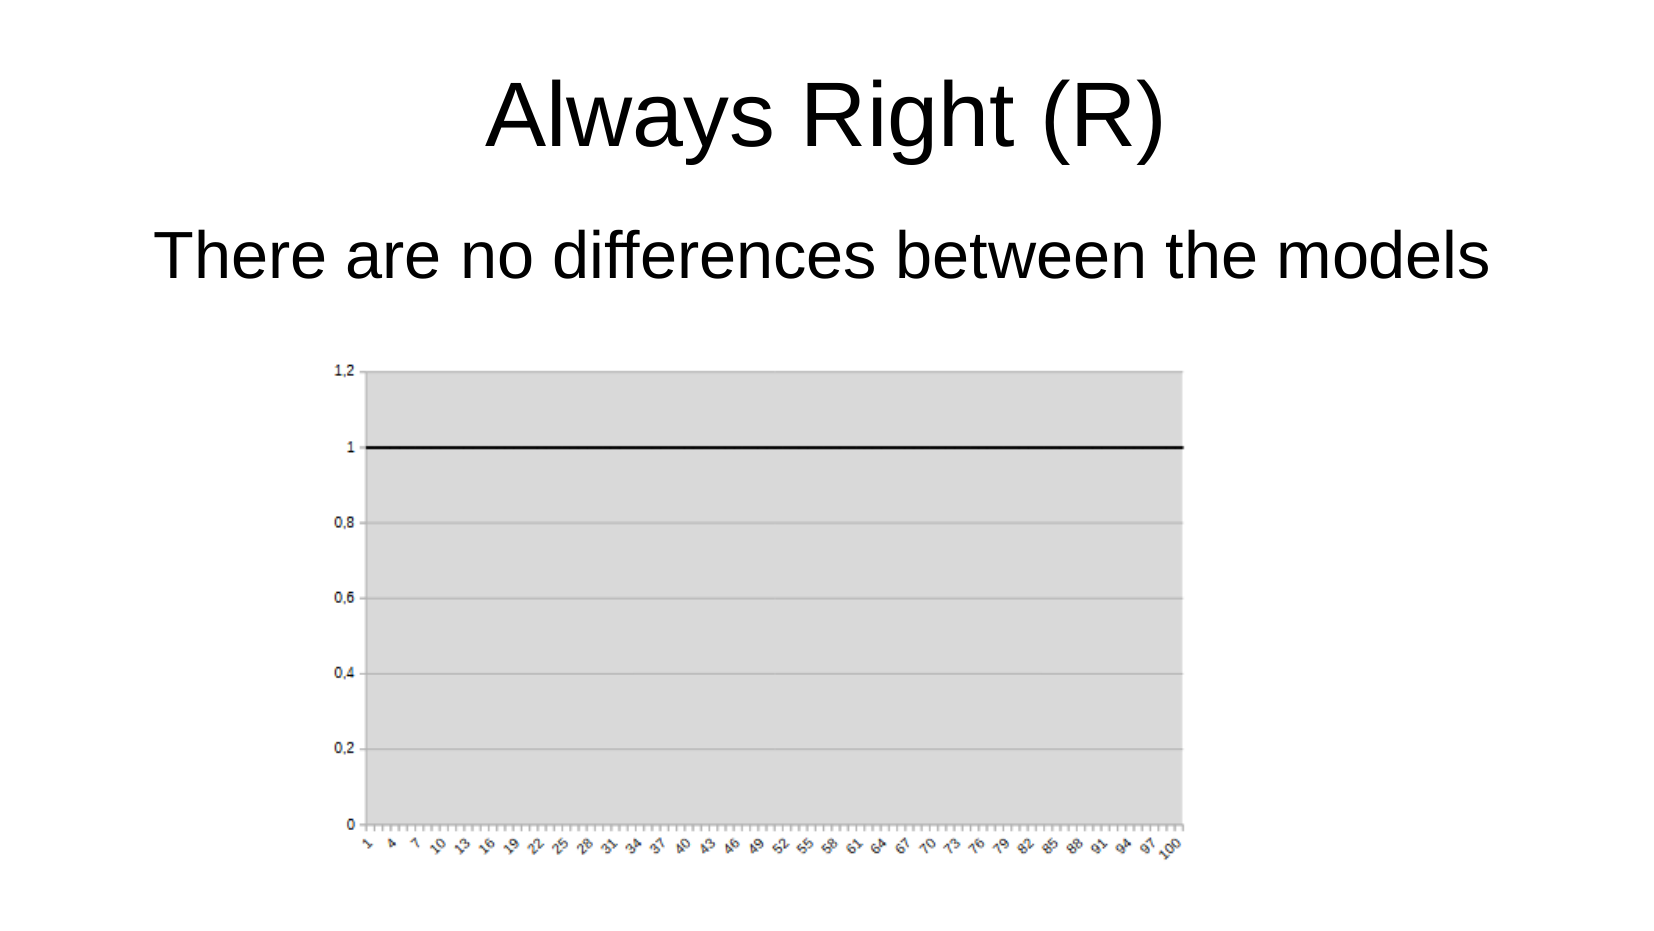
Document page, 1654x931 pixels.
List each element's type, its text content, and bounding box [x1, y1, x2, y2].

picture [324, 354, 1189, 866]
title Always Right (R) [82, 37, 1571, 193]
list There are no differences between the models [82, 217, 1571, 325]
